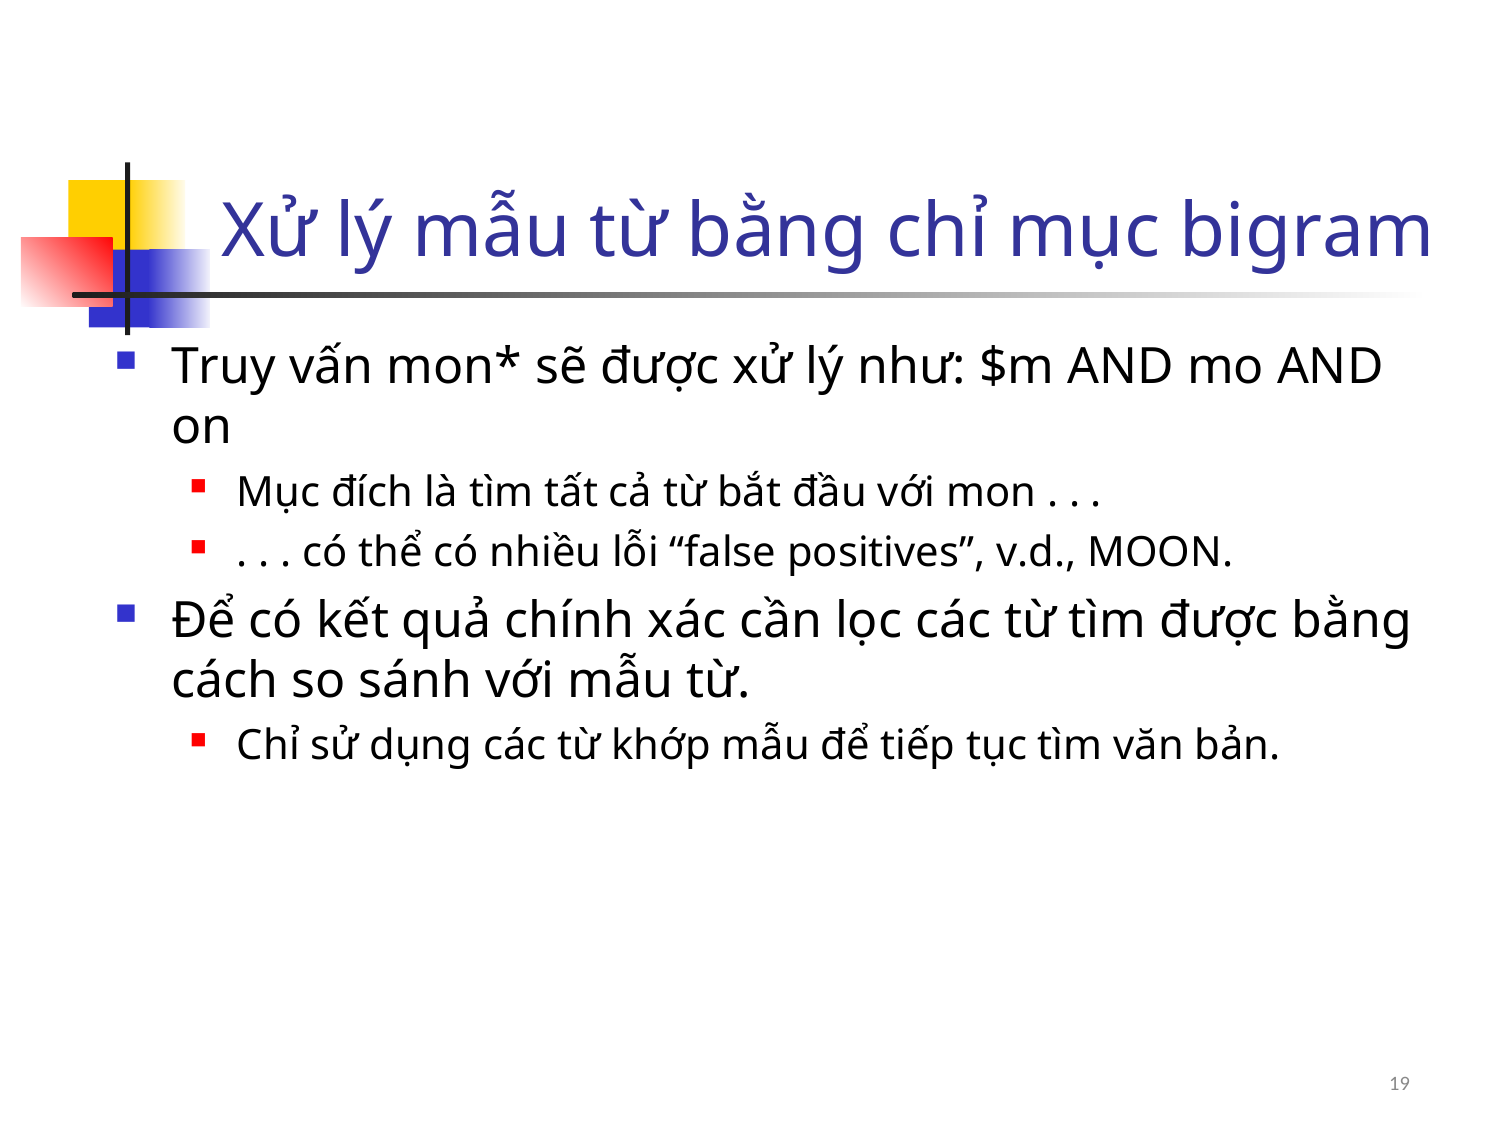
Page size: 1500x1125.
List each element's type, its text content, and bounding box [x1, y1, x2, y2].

text_box <number> [1074, 1083, 1426, 1103]
text_box Xử lý mẫu từ bằng chỉ mục bigram [206, 48, 1465, 279]
text_box Truy vấn mon* sẽ được xử lý như: $m AND mo AND on Mục đích là tìm tất cả từ bắt đầu với mon . . . . . . có thể có nhiều lỗi “false positives”, v.d., MOON. Để có kết quả chính xác cần lọc các từ tìm được bằng cách so sánh với mẫu từ. Chỉ sử dụng các từ khớp mẫu để tiếp tục tìm văn bản. [100, 326, 1465, 1083]
